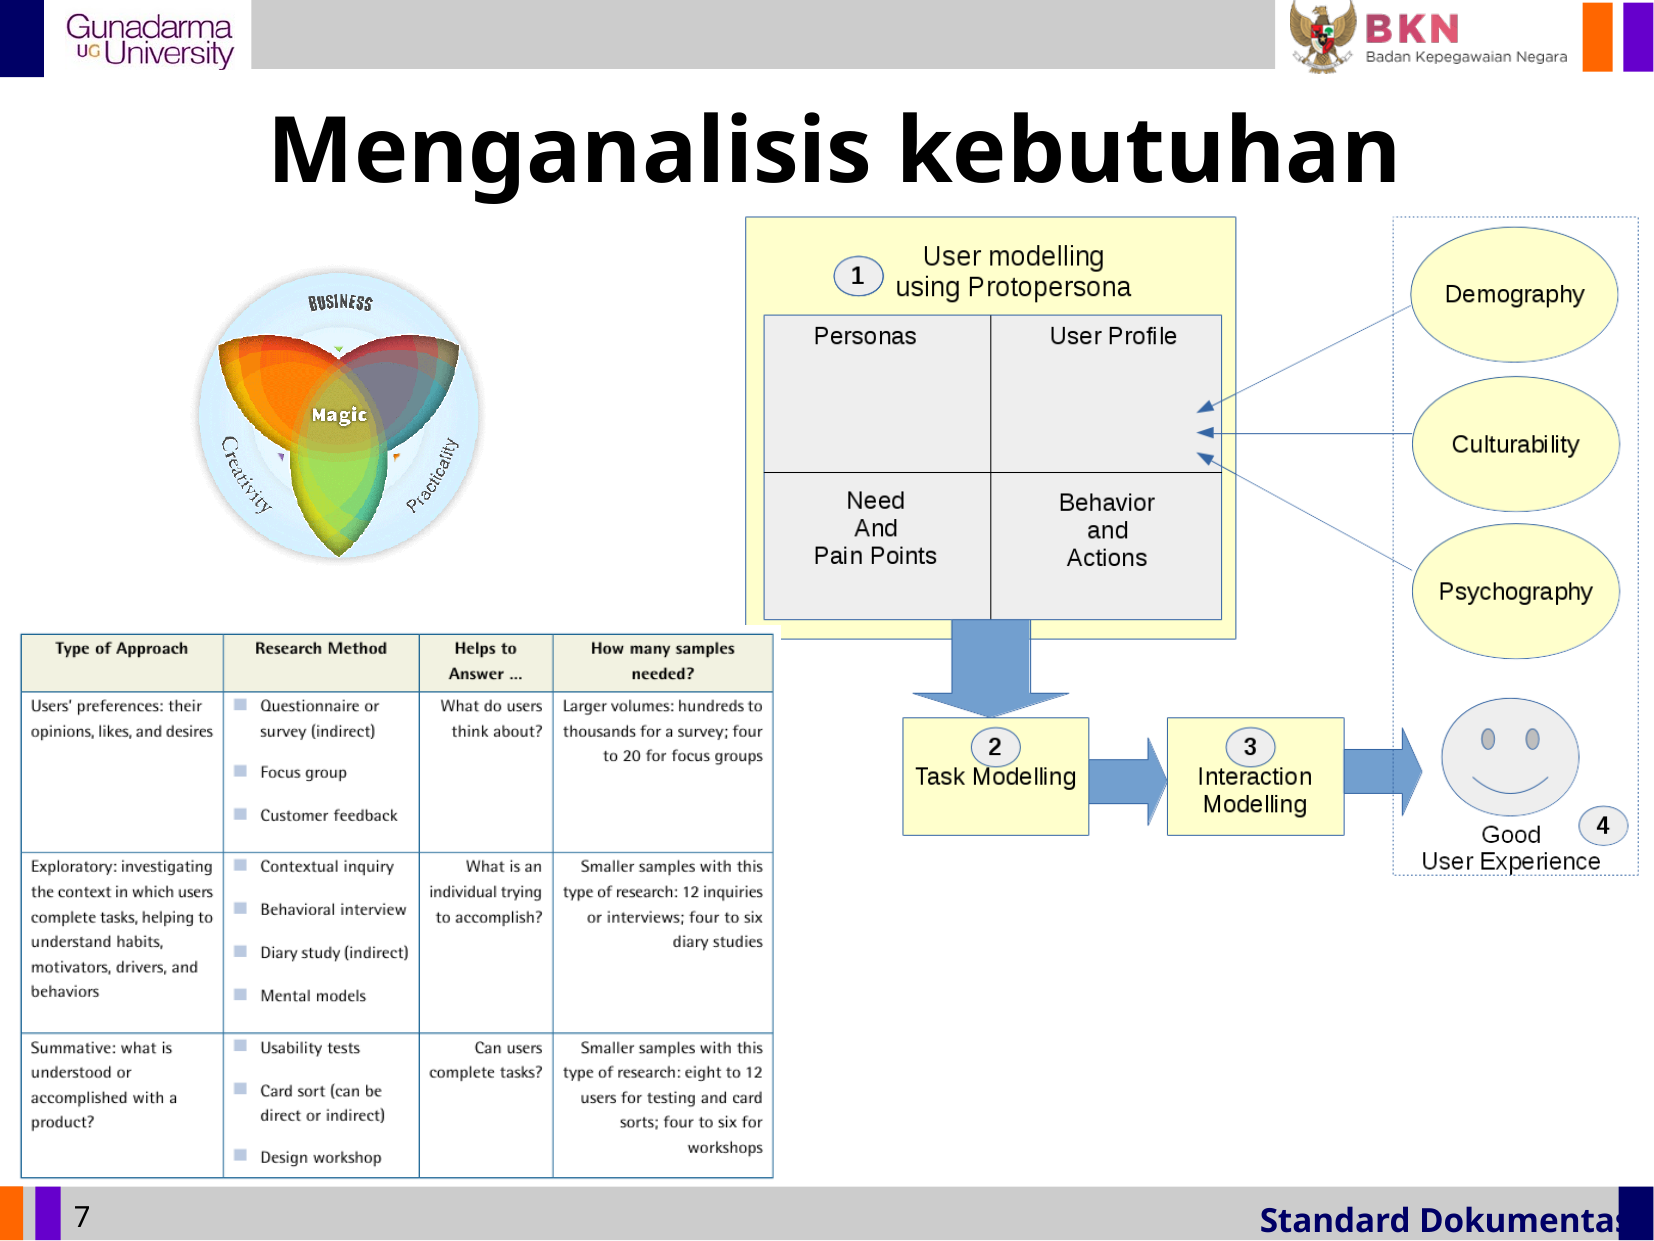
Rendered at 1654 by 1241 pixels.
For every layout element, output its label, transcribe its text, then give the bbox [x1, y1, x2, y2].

picture [165, 255, 503, 571]
picture [65, 0, 235, 70]
picture [10, 194, 1651, 1186]
title Menganalisis kebutuhan [78, 84, 1592, 211]
picture [1290, 0, 1567, 74]
